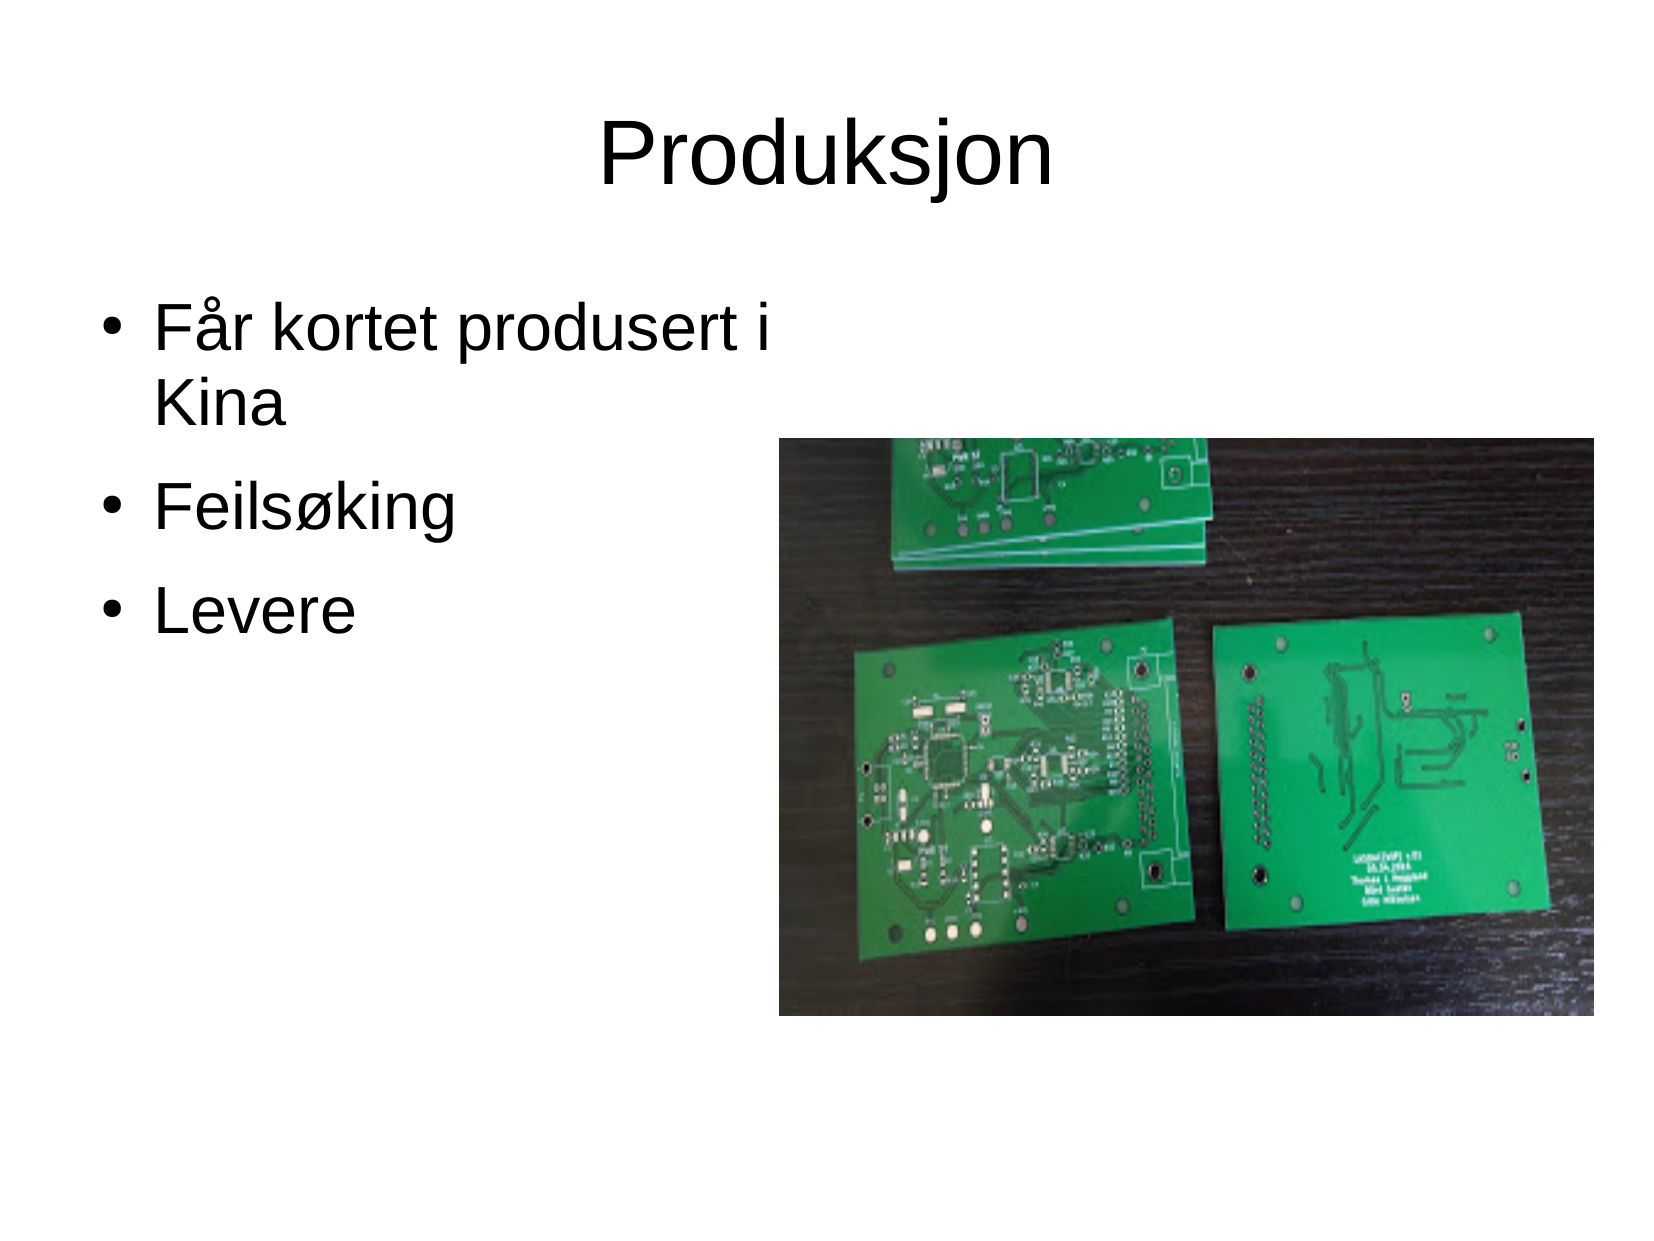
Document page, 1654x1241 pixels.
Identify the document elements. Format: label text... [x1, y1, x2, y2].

list Får kortet produsert i Kina Feilsøking Levere [82, 290, 809, 1109]
title Produksjon [82, 49, 1571, 257]
picture [779, 438, 1594, 1016]
